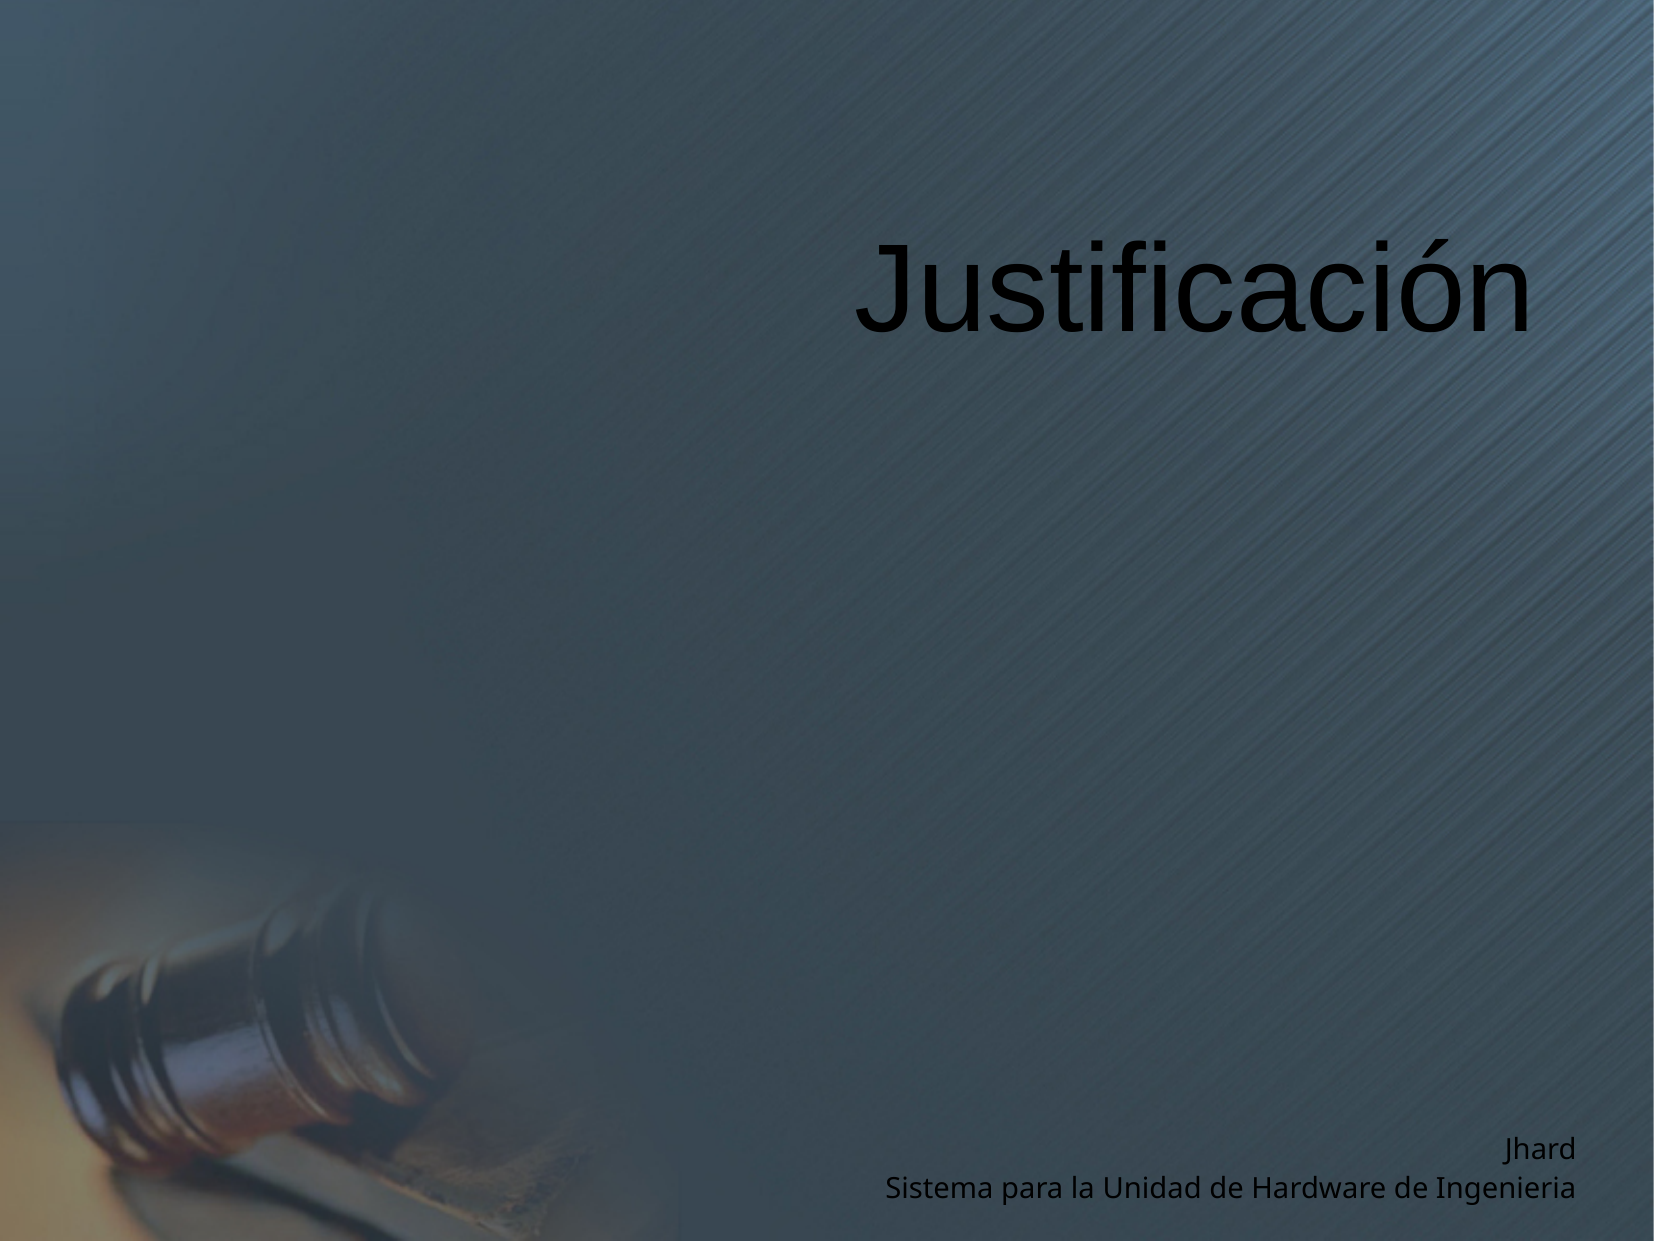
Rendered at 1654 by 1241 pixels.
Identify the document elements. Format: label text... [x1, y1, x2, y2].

picture [0, 0, 1654, 1241]
title Justificación [584, 191, 1536, 384]
